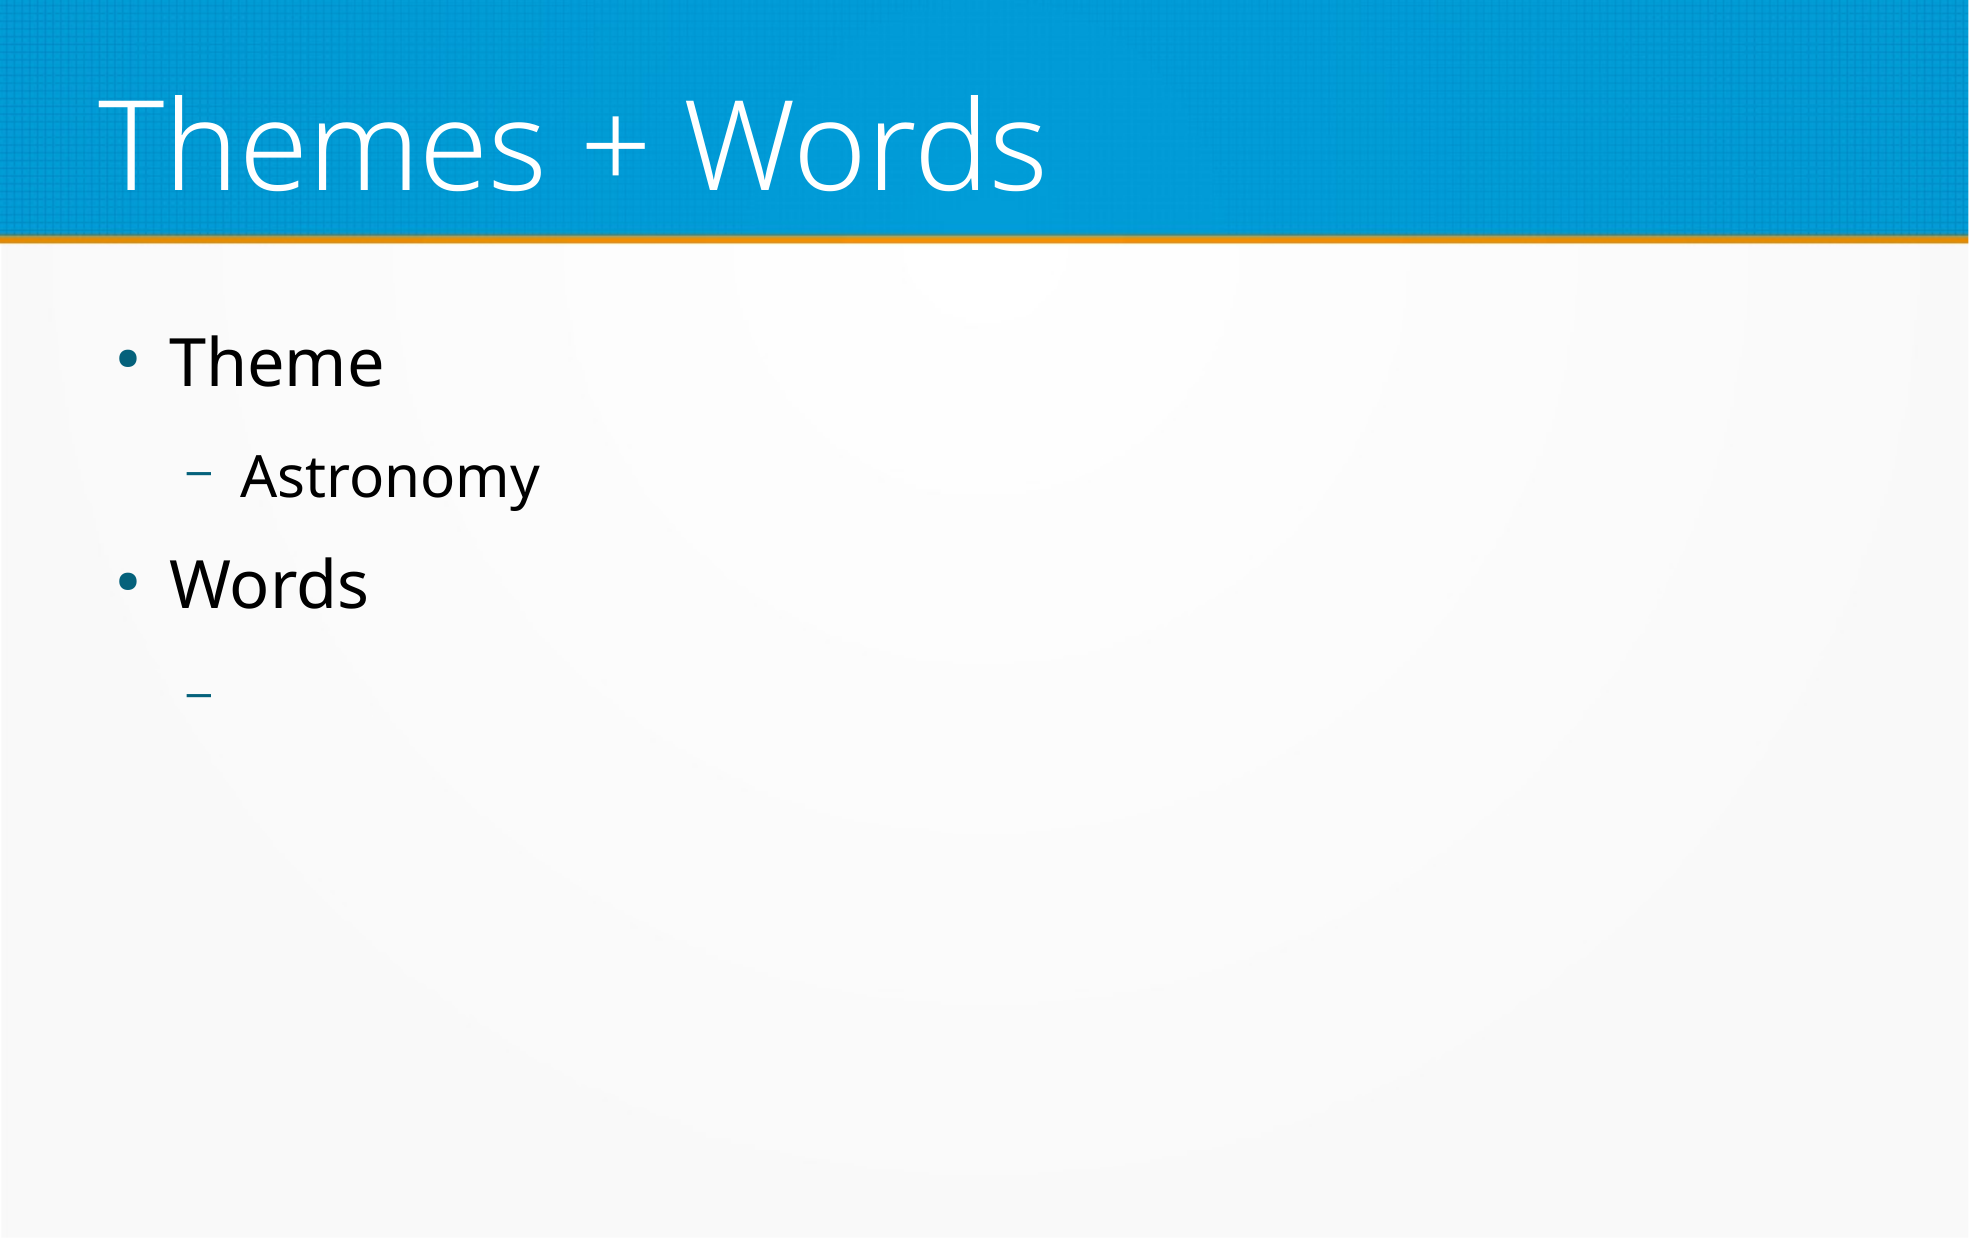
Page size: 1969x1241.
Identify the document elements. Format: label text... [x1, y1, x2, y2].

list Theme Astronomy Words [98, 315, 1861, 1081]
picture [0, 233, 1969, 1241]
title Themes + Words [98, 19, 1870, 227]
